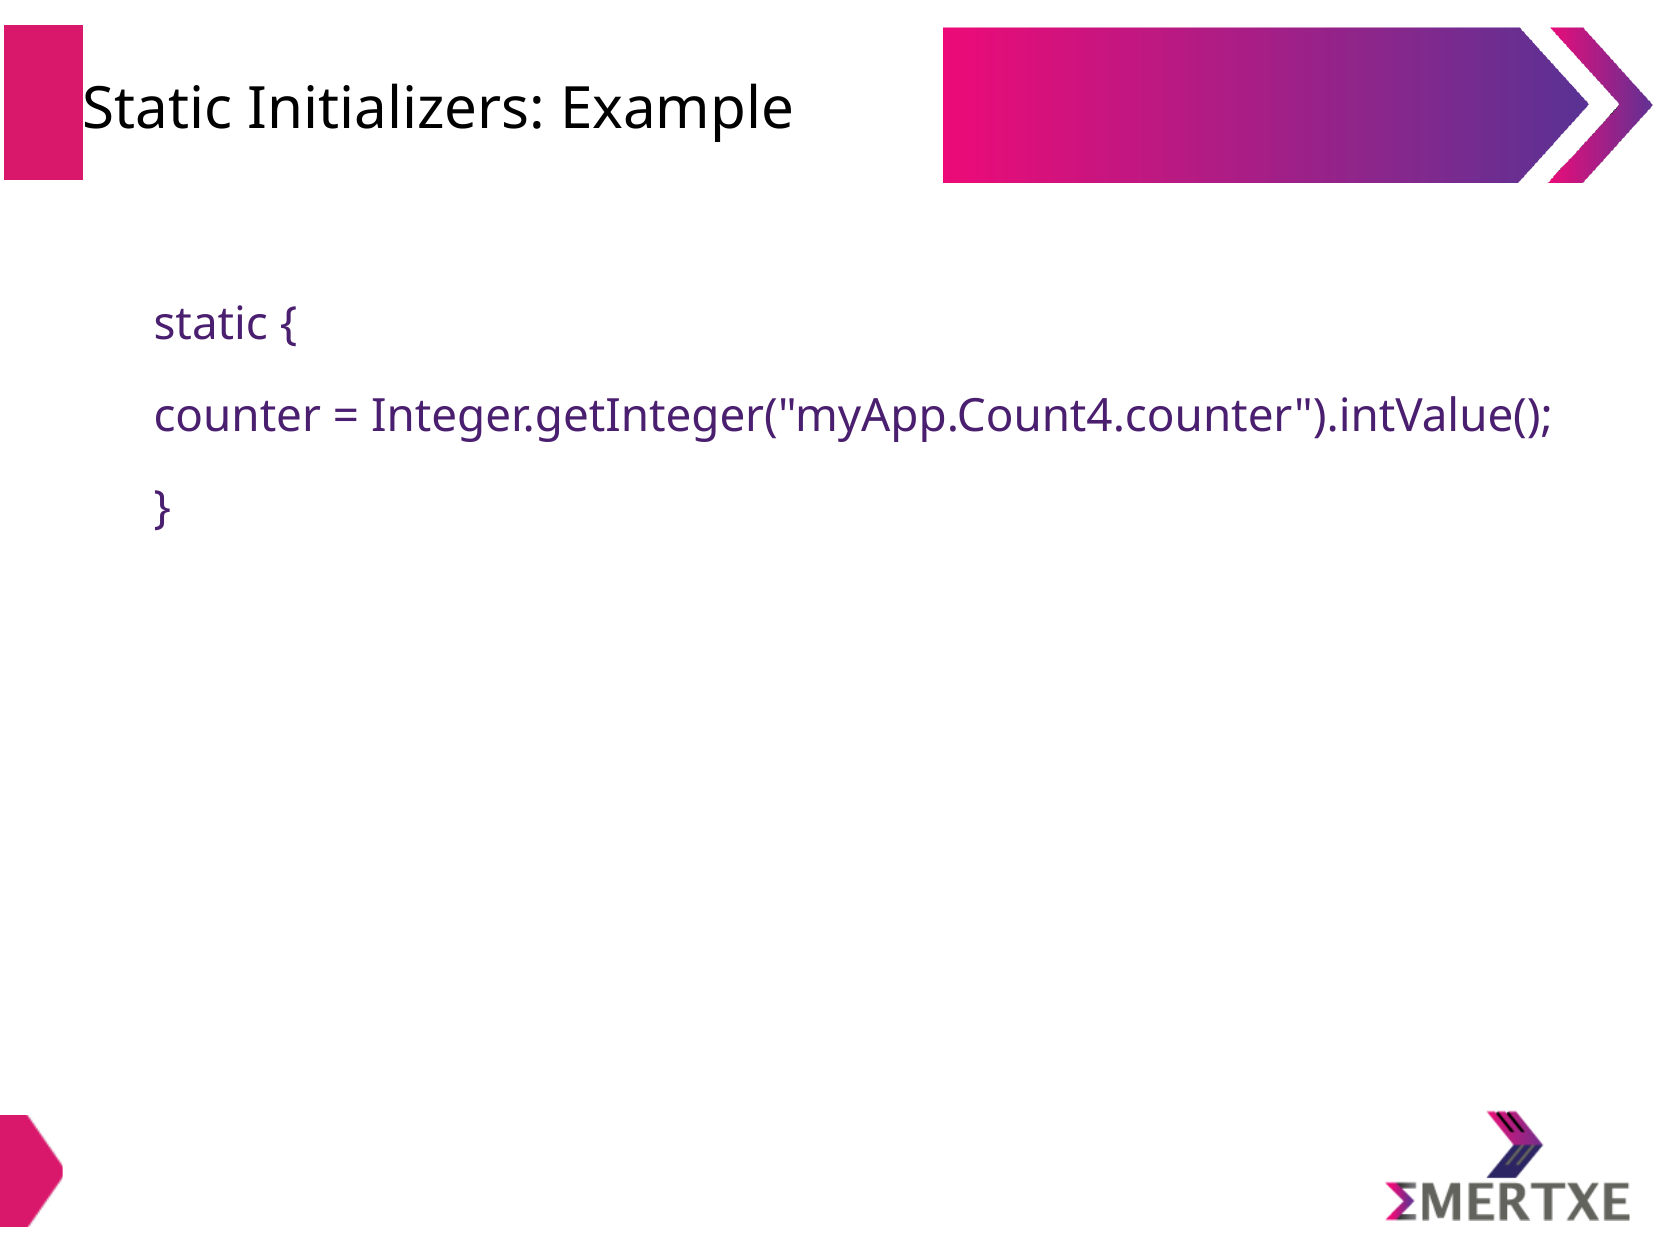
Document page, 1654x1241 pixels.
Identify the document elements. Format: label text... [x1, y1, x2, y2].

title Static Initializers: Example [82, 2, 1571, 210]
picture [1571, 27, 1653, 183]
picture [1385, 1107, 1631, 1221]
list static { counter = Integer.getInteger("myApp.Count4.counter").intValue(); } [82, 290, 1571, 1010]
